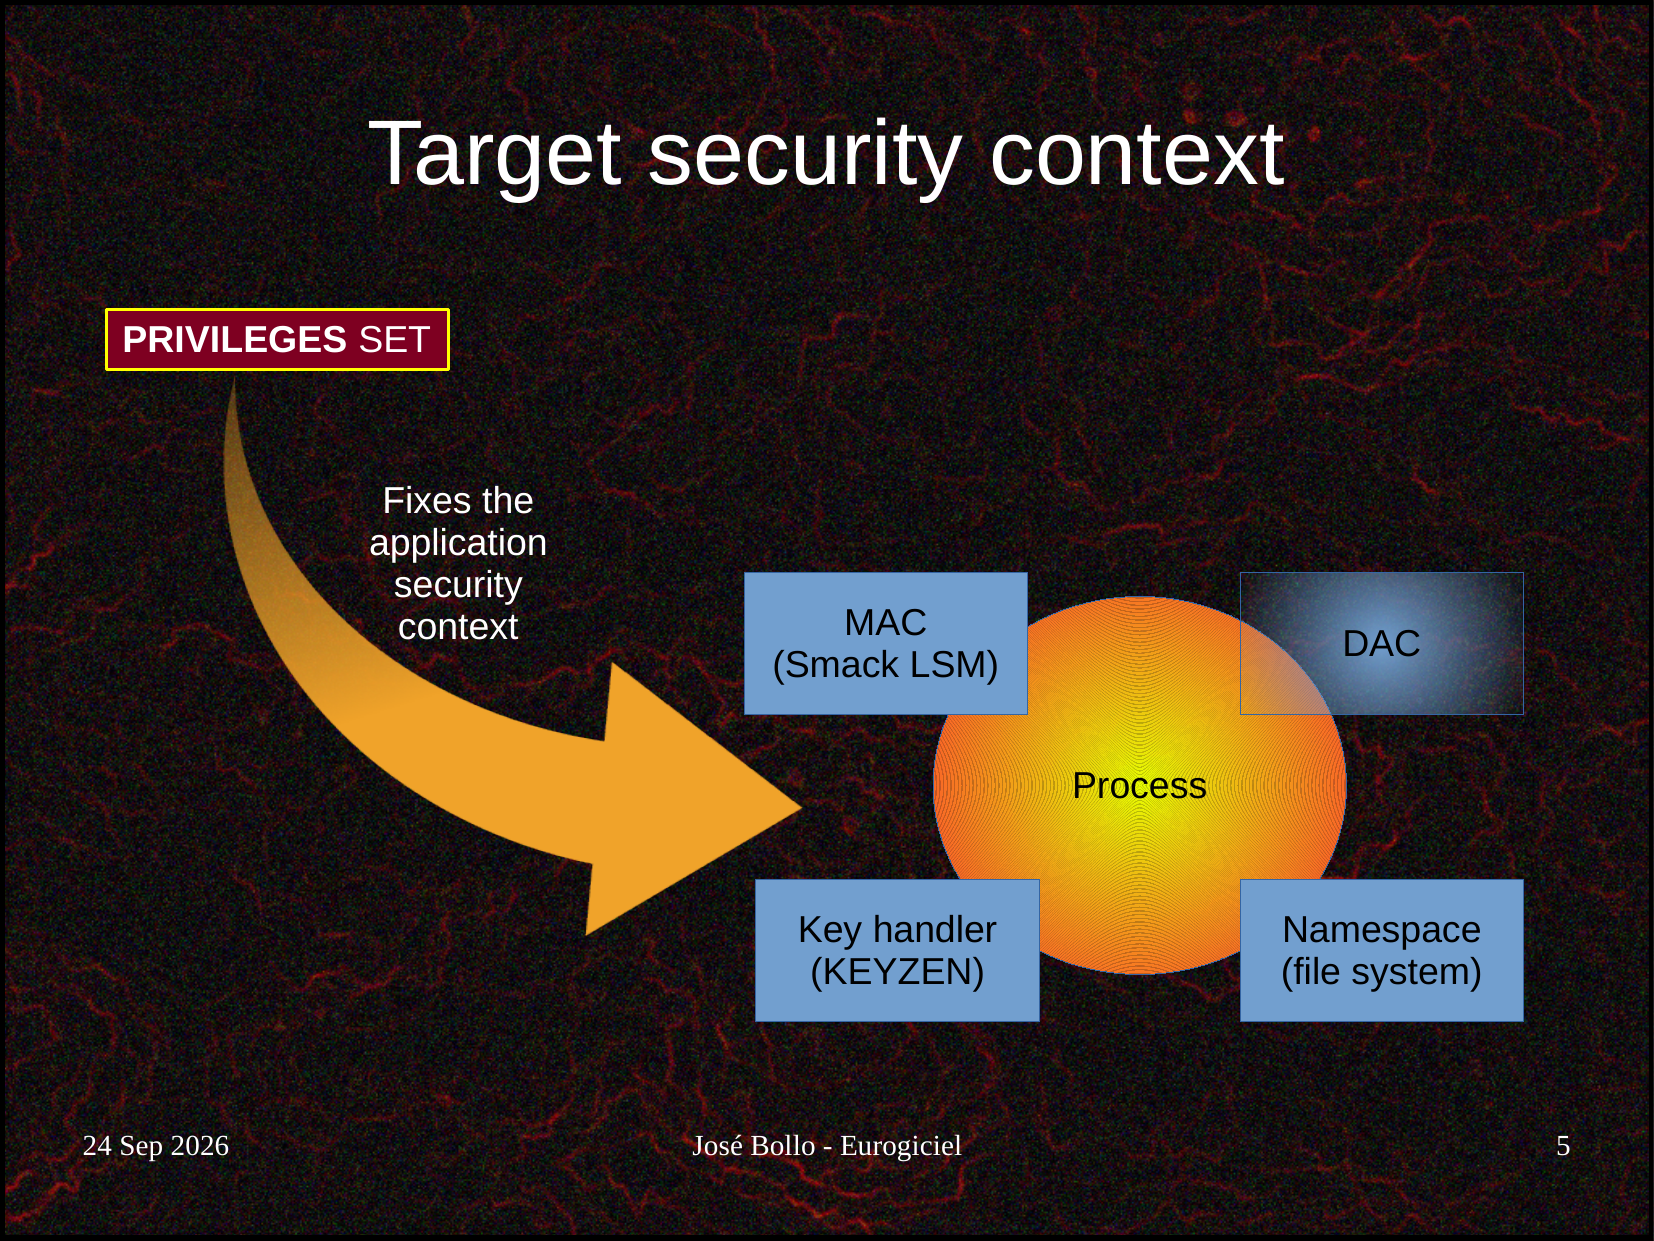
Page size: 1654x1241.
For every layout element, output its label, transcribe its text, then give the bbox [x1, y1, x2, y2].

title Target security context [82, 49, 1571, 257]
picture [5, 5, 1649, 1235]
text_box PRIVILEGES SET [106, 309, 449, 370]
text_box MAC (Smack LSM) [827, 572, 1028, 715]
text_box Process [933, 596, 1347, 975]
text_box DAC [1240, 572, 1524, 715]
text_box Namespace (file system) [1240, 879, 1524, 1022]
text_box Key handler (KEYZEN) [755, 879, 1040, 1022]
text_box Fixes the application security context [354, 472, 567, 662]
